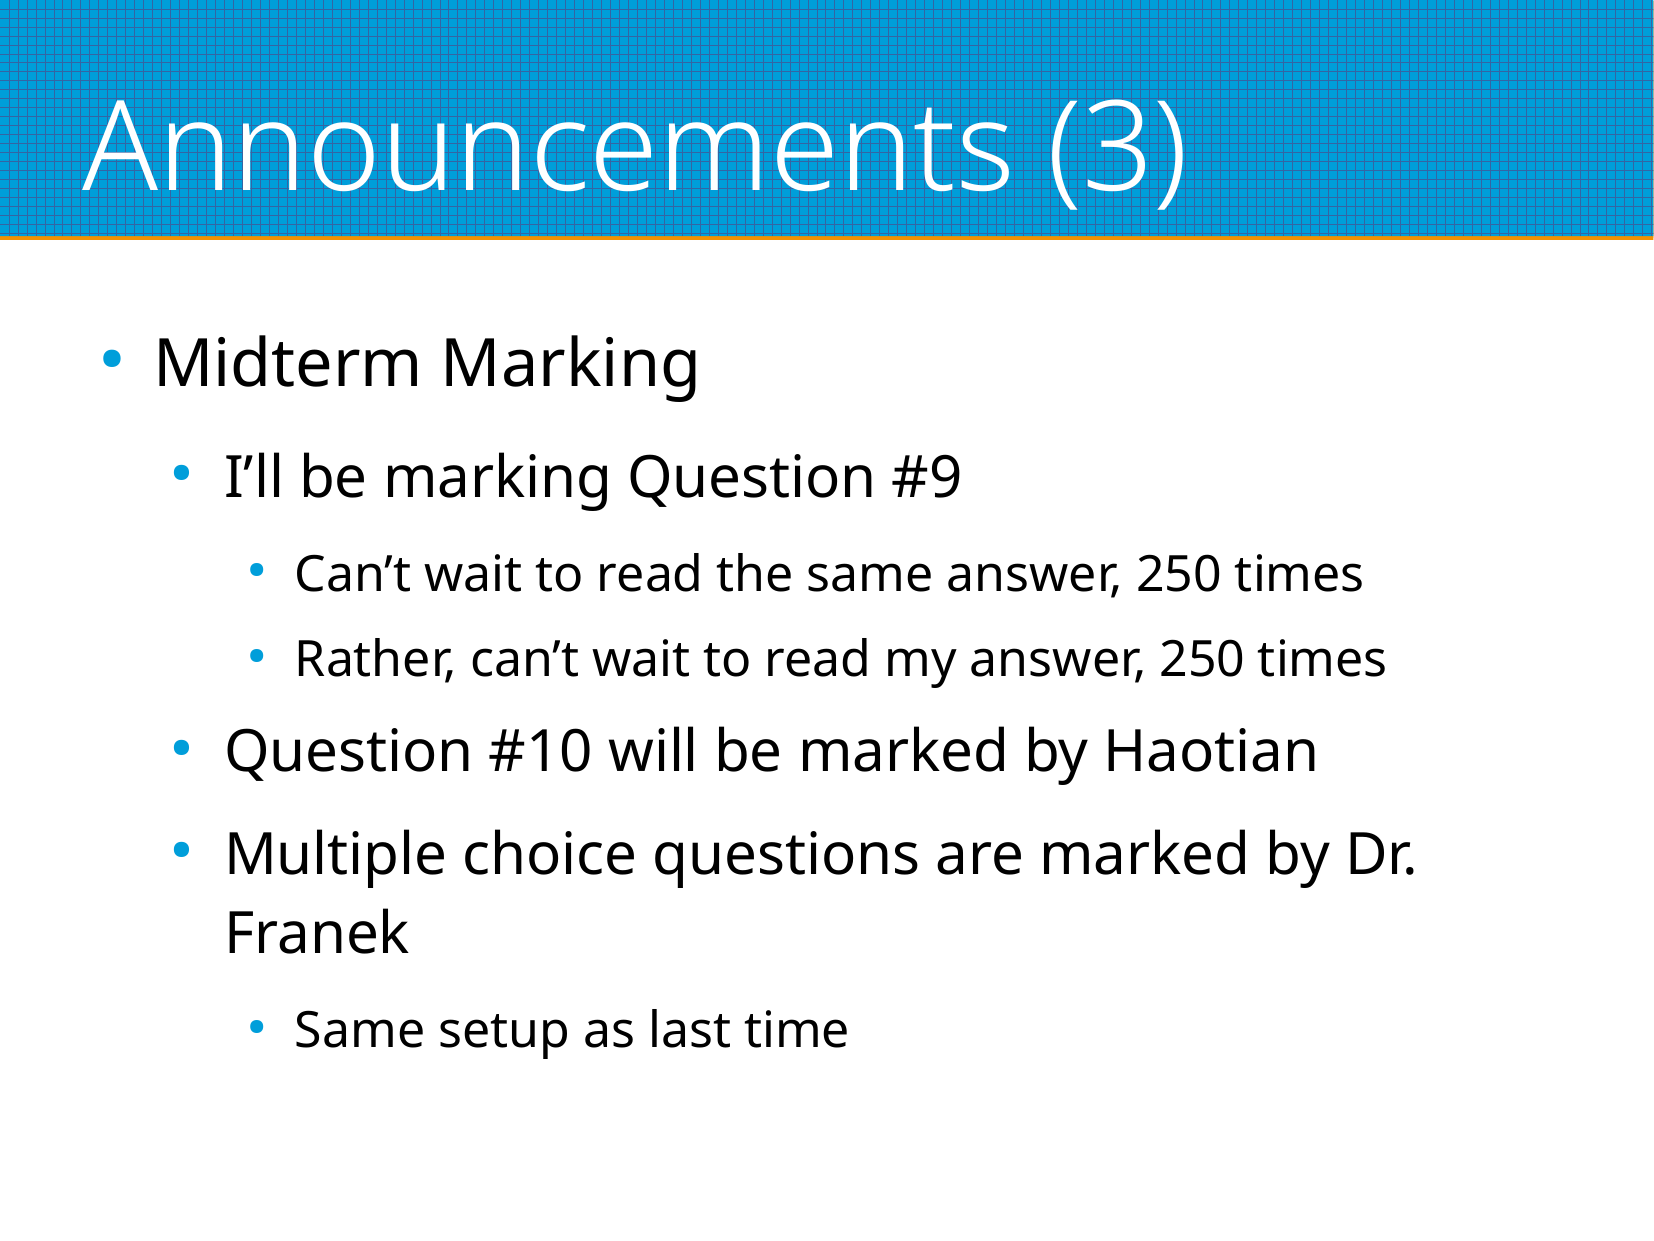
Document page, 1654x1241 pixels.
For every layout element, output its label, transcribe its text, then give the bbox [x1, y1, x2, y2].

title Announcements (3) [82, 19, 1571, 227]
list Midterm Marking I’ll be marking Question #9 Can’t wait to read the same answer, 250 times Rather, can’t wait to read my answer, 250 times Question #10 will be marked by Haotian Multiple choice questions are marked by Dr. Franek Same setup as last time [82, 314, 1563, 1081]
